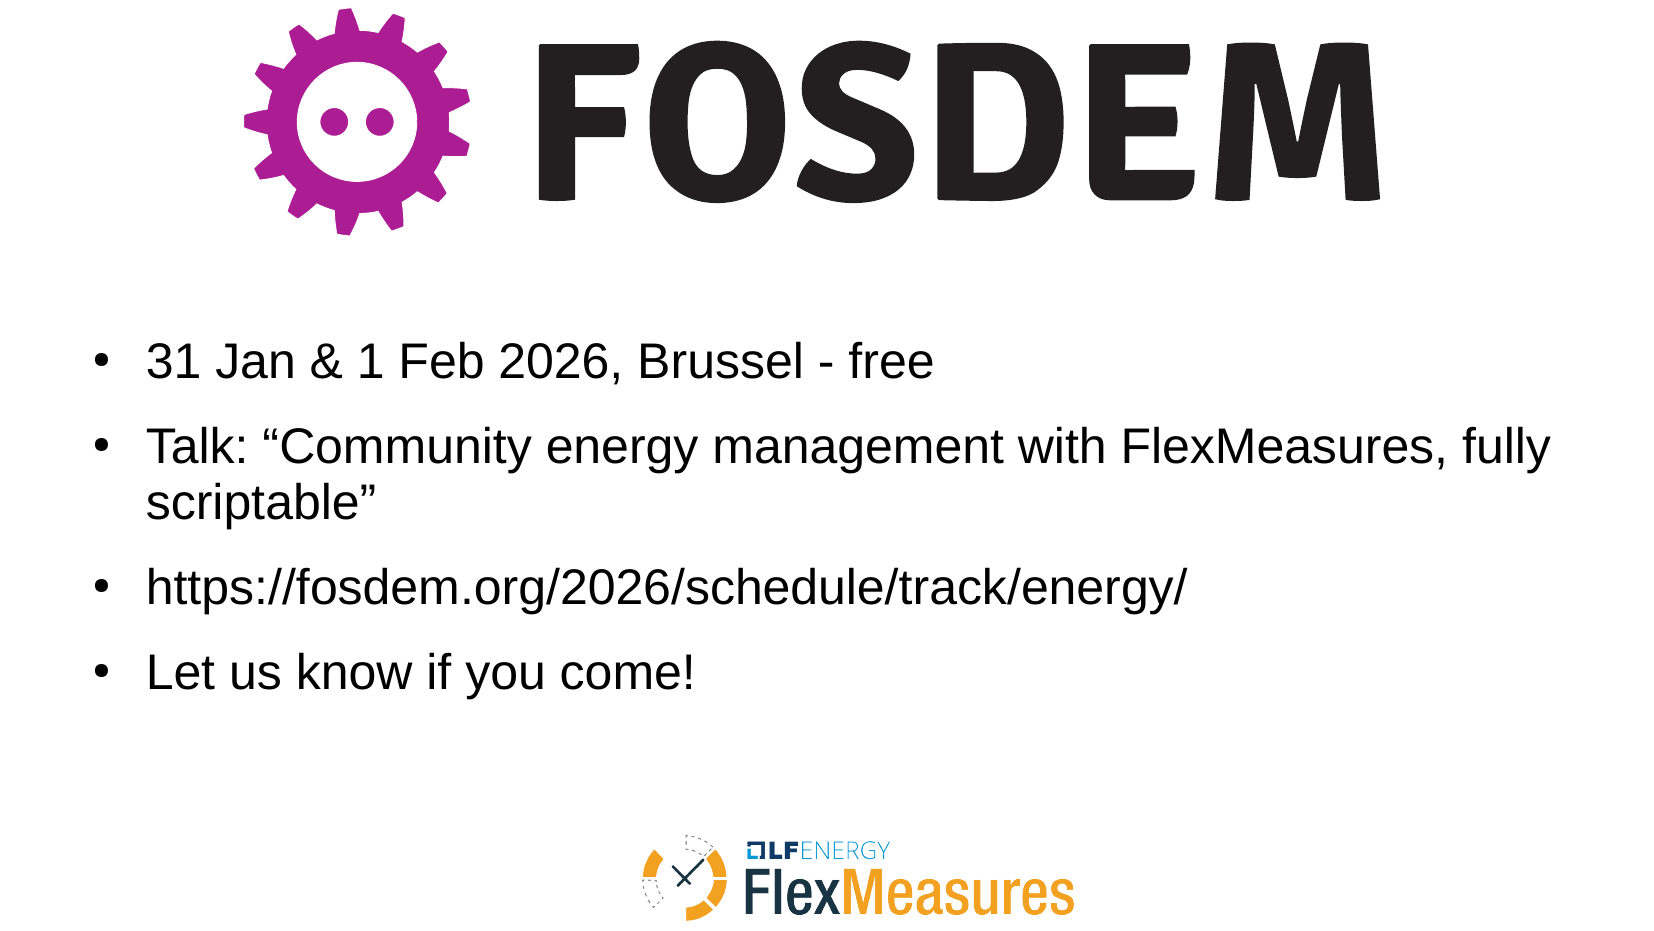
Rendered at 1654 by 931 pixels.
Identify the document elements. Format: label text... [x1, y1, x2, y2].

picture [235, 0, 1388, 244]
picture [642, 835, 1074, 921]
list 31 Jan & 1 Feb 2026, Brussel - free Talk: “Community energy management with FlexMeasures, fully scriptable” https://fosdem.org/2026/schedule/track/energy/ Let us know if you come! [75, 77, 1613, 753]
